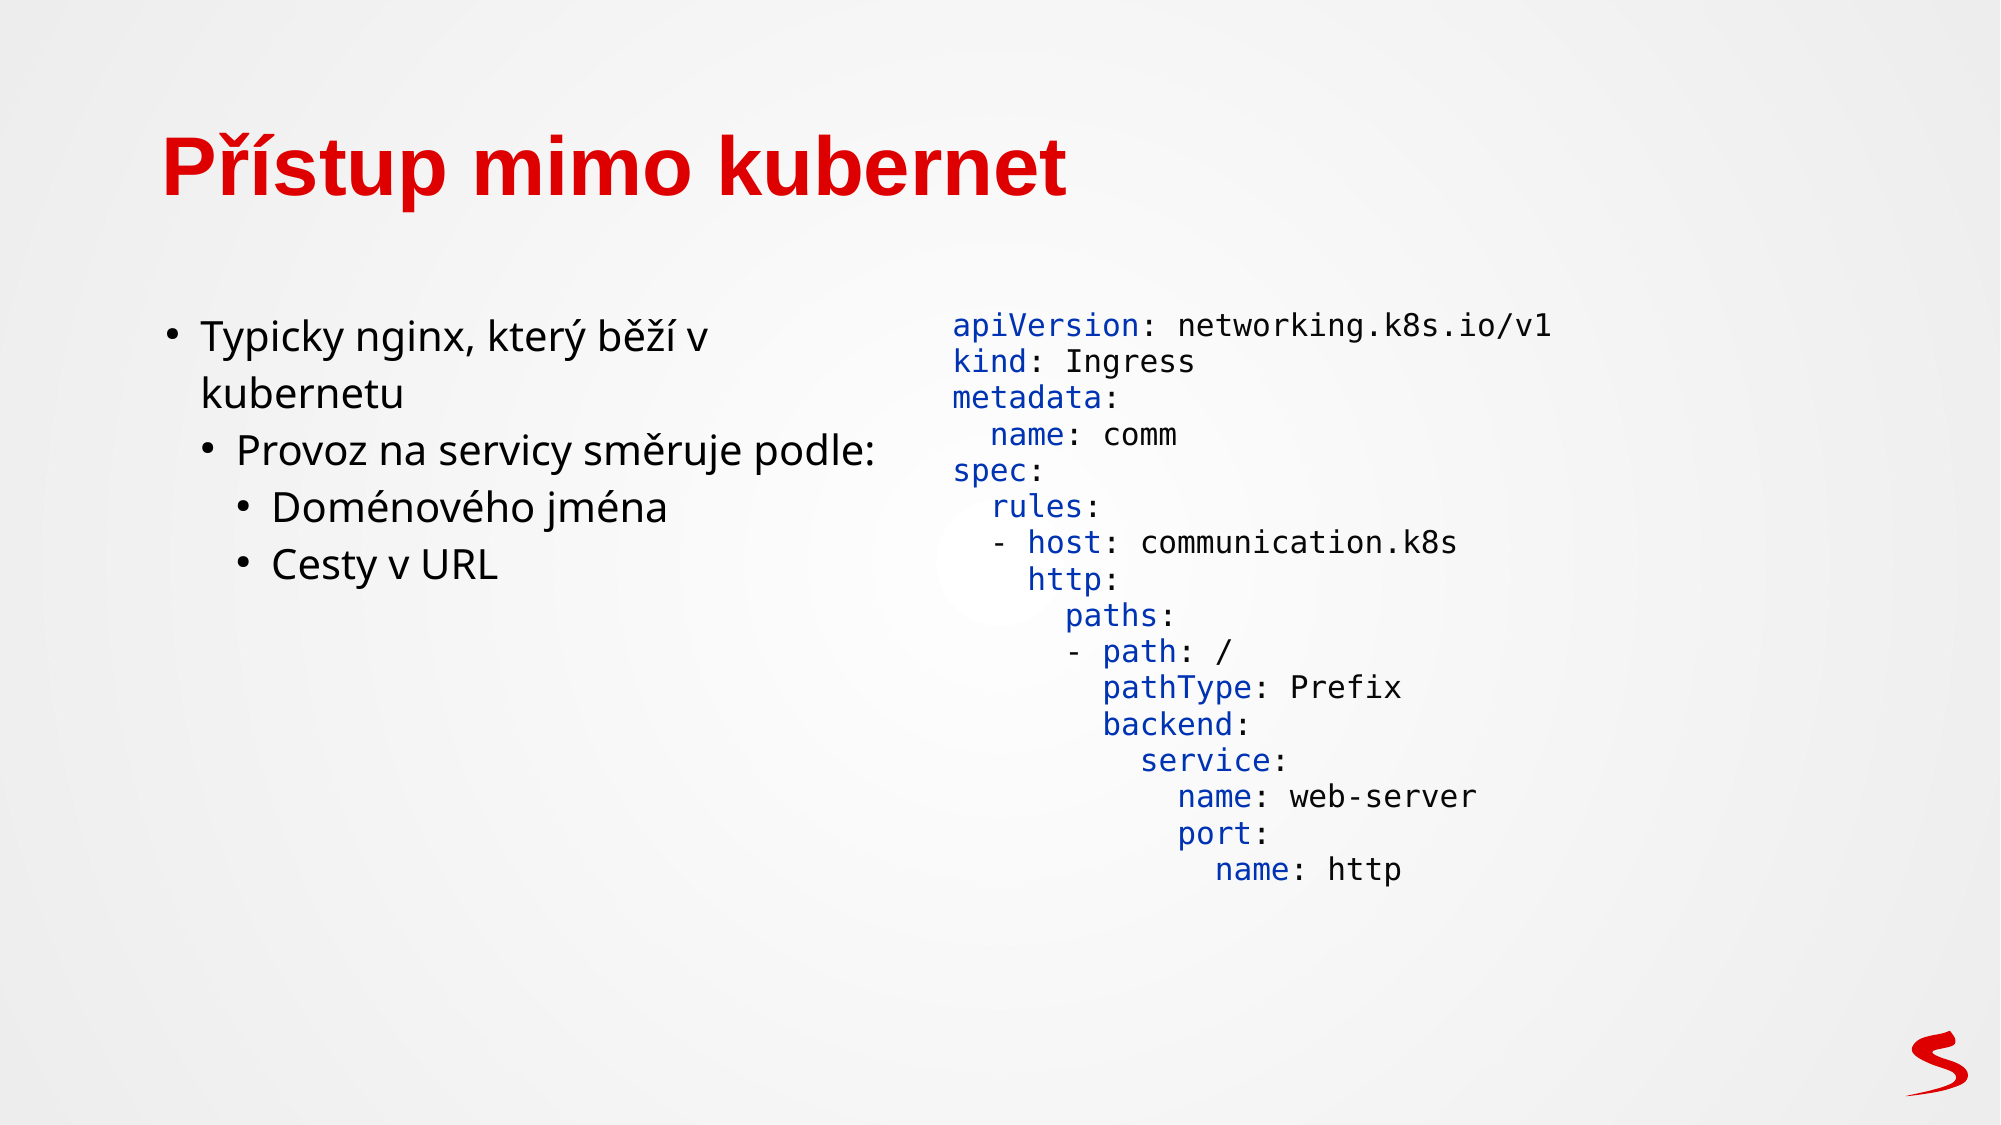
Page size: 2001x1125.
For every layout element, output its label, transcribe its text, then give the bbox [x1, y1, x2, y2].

text_box Přístup mimo kubernet [146, 112, 1816, 229]
text_box Typicky nginx, který běží v kubernetu Provoz na servicy směruje podle: Doménového jména Cesty v URL [150, 299, 901, 1050]
text_box apiVersion: networking.k8s.io/v1 kind: Ingress metadata: name: comm spec: rules: - host: communication.k8s http: paths: - path: / pathType: Prefix backend: service: name: web-server port: name: http [937, 300, 1951, 896]
